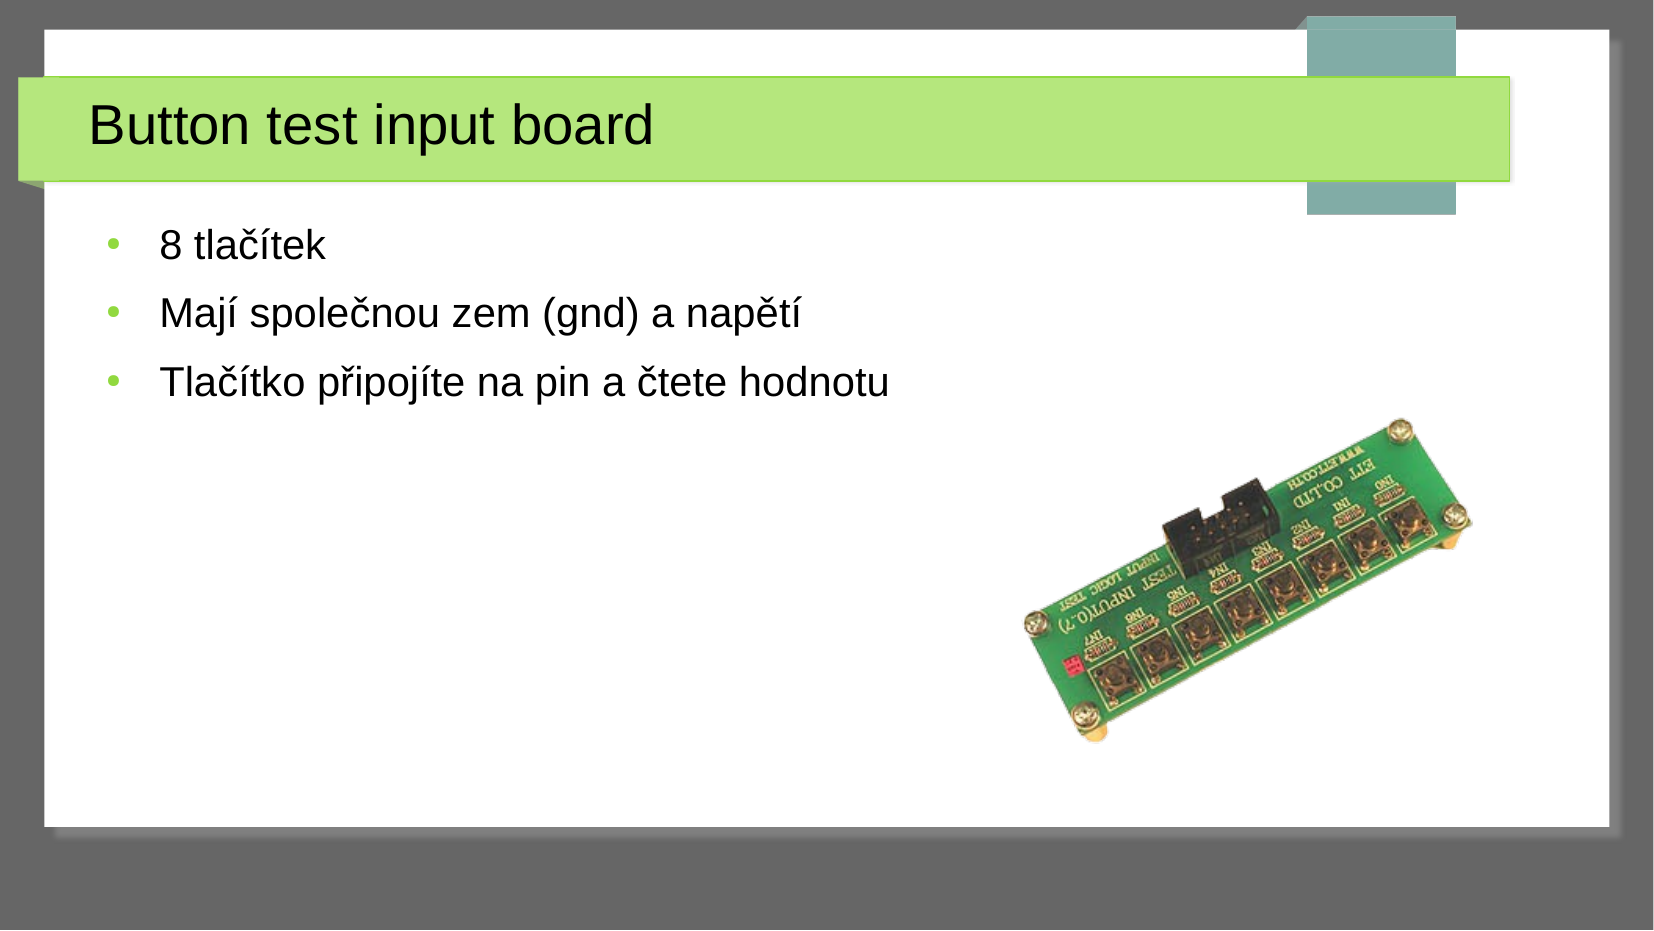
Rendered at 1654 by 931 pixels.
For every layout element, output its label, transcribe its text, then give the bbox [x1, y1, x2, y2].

picture [1012, 409, 1482, 751]
list 8 tlačítek Mají společnou zem (gnd) a napětí Tlačítko připojíte na pin a čtete hodnotu [88, 221, 1565, 813]
title Button test input board [88, 73, 1506, 178]
